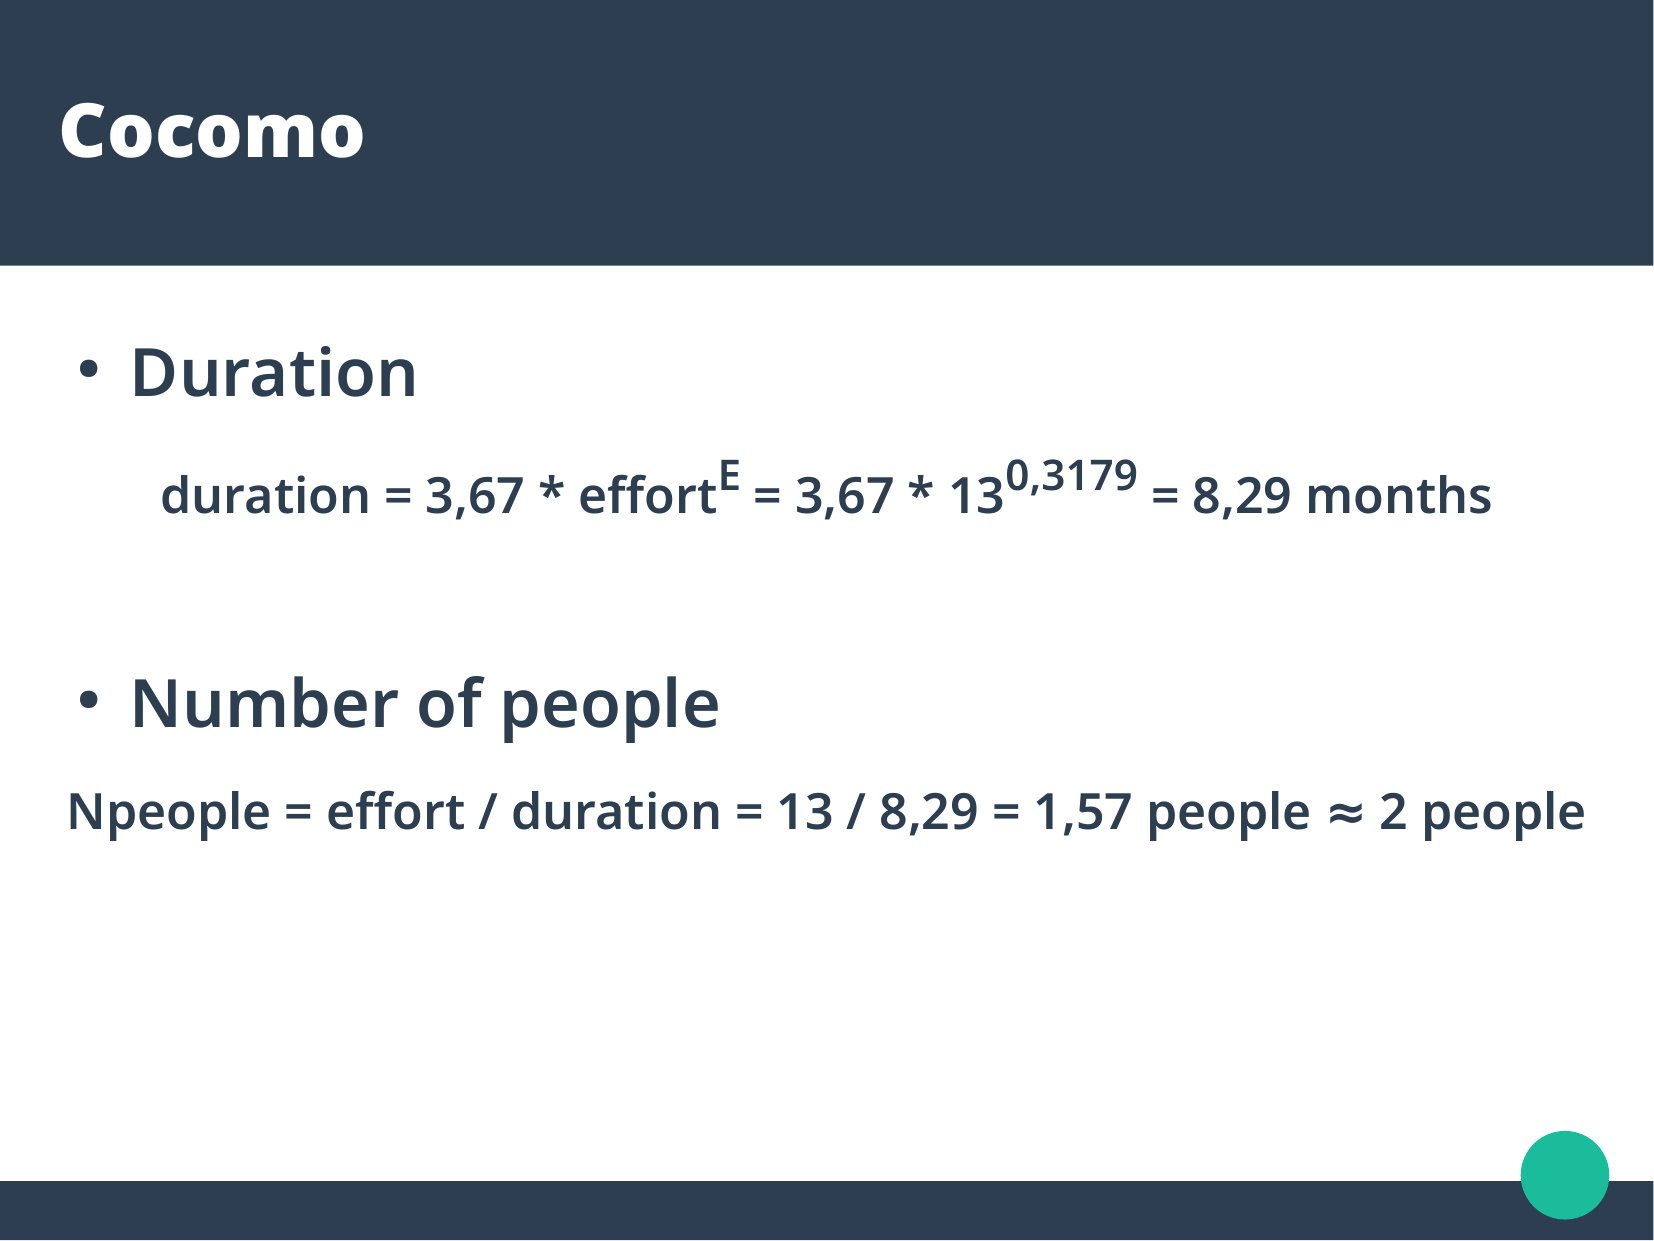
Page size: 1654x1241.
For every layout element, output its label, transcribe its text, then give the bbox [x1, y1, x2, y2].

list Duration duration = 3,67 * effortE = 3,67 * 130,3179 = 8,29 months Number of people Npeople = effort / duration = 13 / 8,29 = 1,57 people ≈ 2 people [59, 324, 1595, 1152]
title Cocomo [59, 49, 1595, 207]
